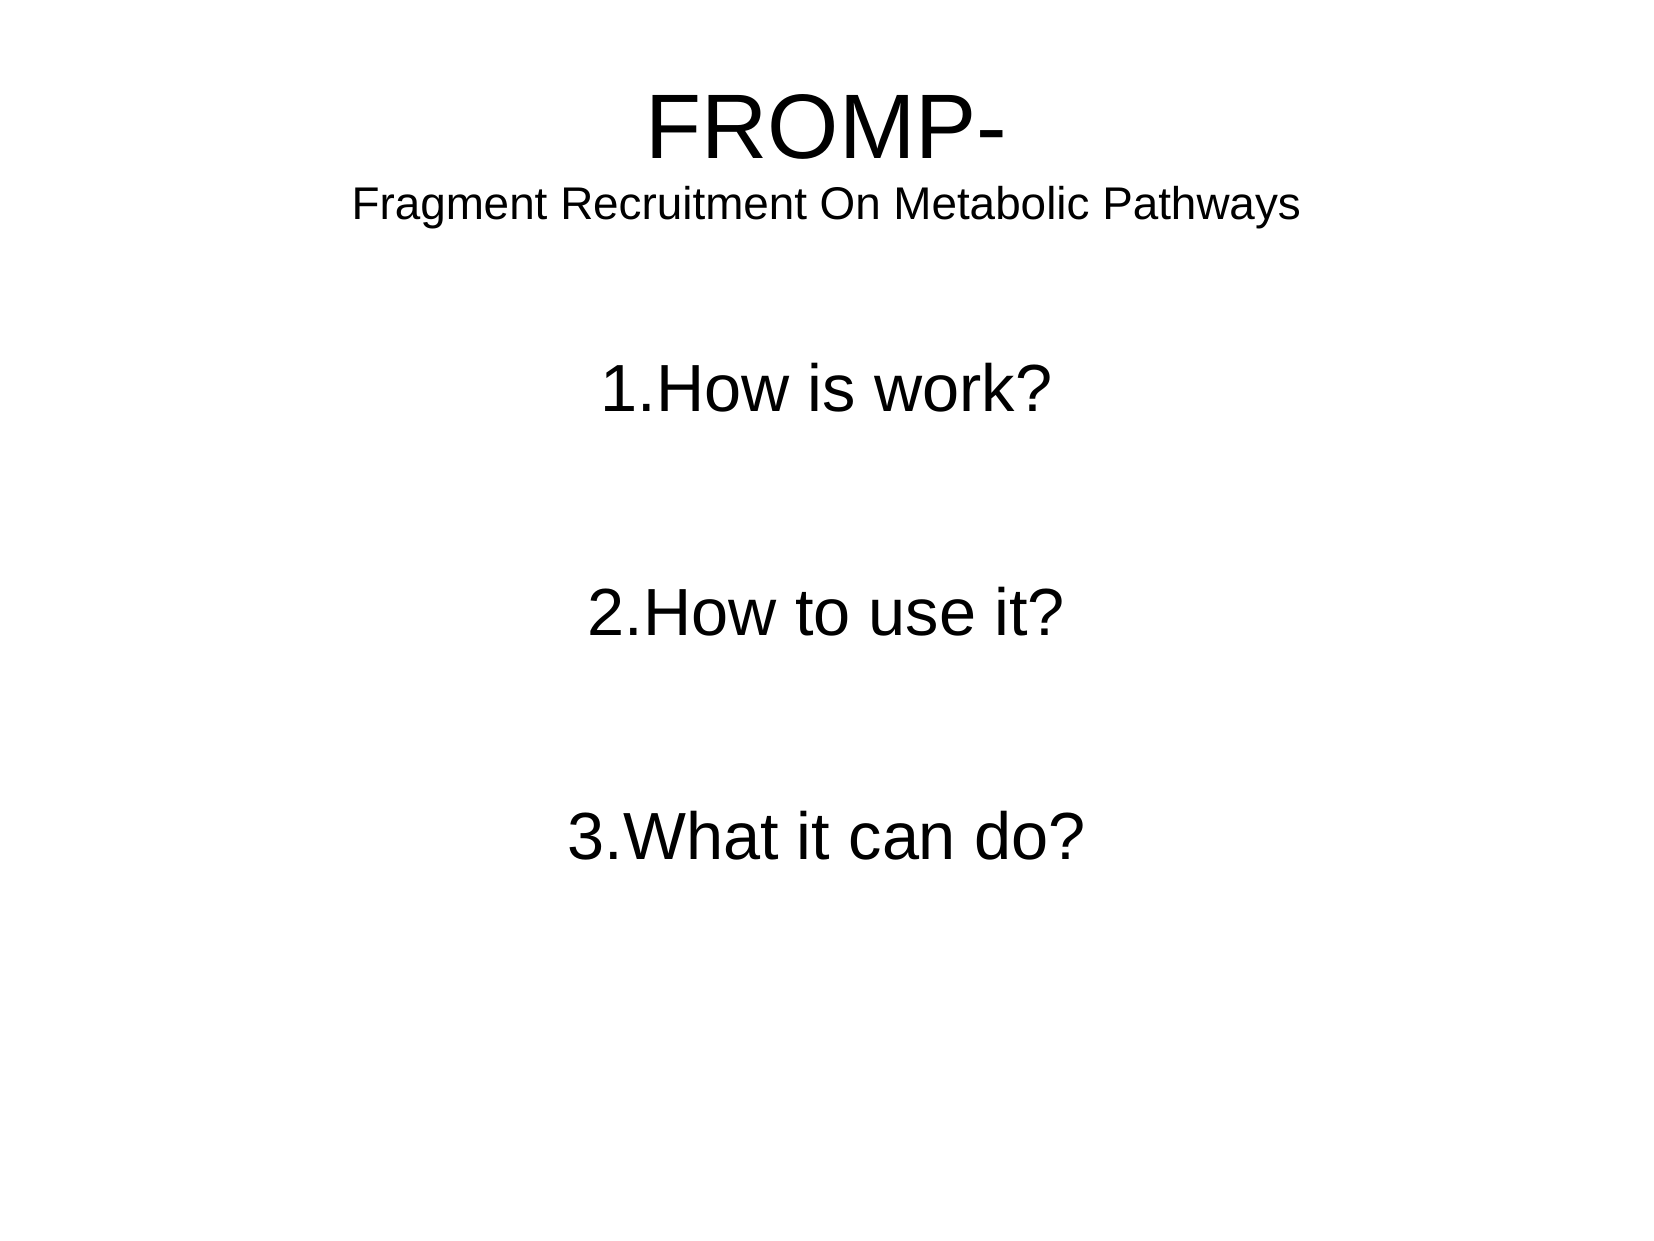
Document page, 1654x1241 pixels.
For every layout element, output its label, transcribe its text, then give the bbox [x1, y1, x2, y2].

subtitle 1.How is work? 2.How to use it? 3.What it can do? [82, 290, 1571, 1010]
title FROMP- Fragment Recruitment On Metabolic Pathways [82, 49, 1571, 257]
